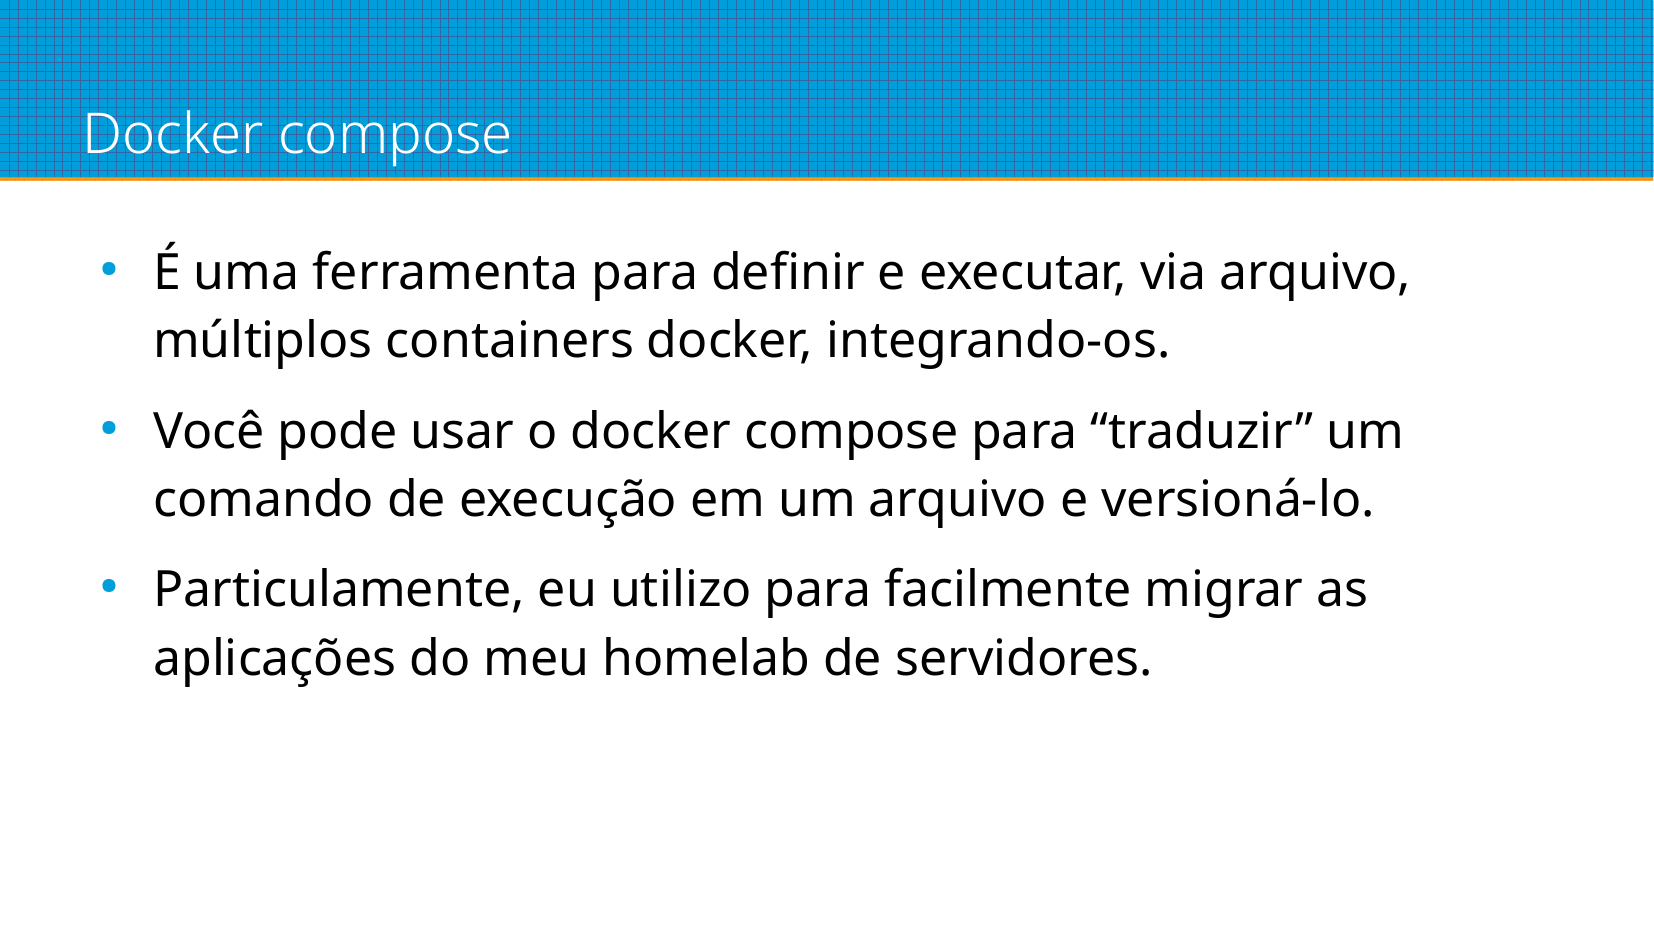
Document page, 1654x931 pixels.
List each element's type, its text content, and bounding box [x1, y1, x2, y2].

list É uma ferramenta para definir e executar, via arquivo, múltiplos containers docker, integrando-os. Você pode usar o docker compose para “traduzir” um comando de execução em um arquivo e versioná-lo. Particulamente, eu utilizo para facilmente migrar as aplicações do meu homelab de servidores. [82, 236, 1563, 811]
title Docker compose [82, 14, 1571, 171]
